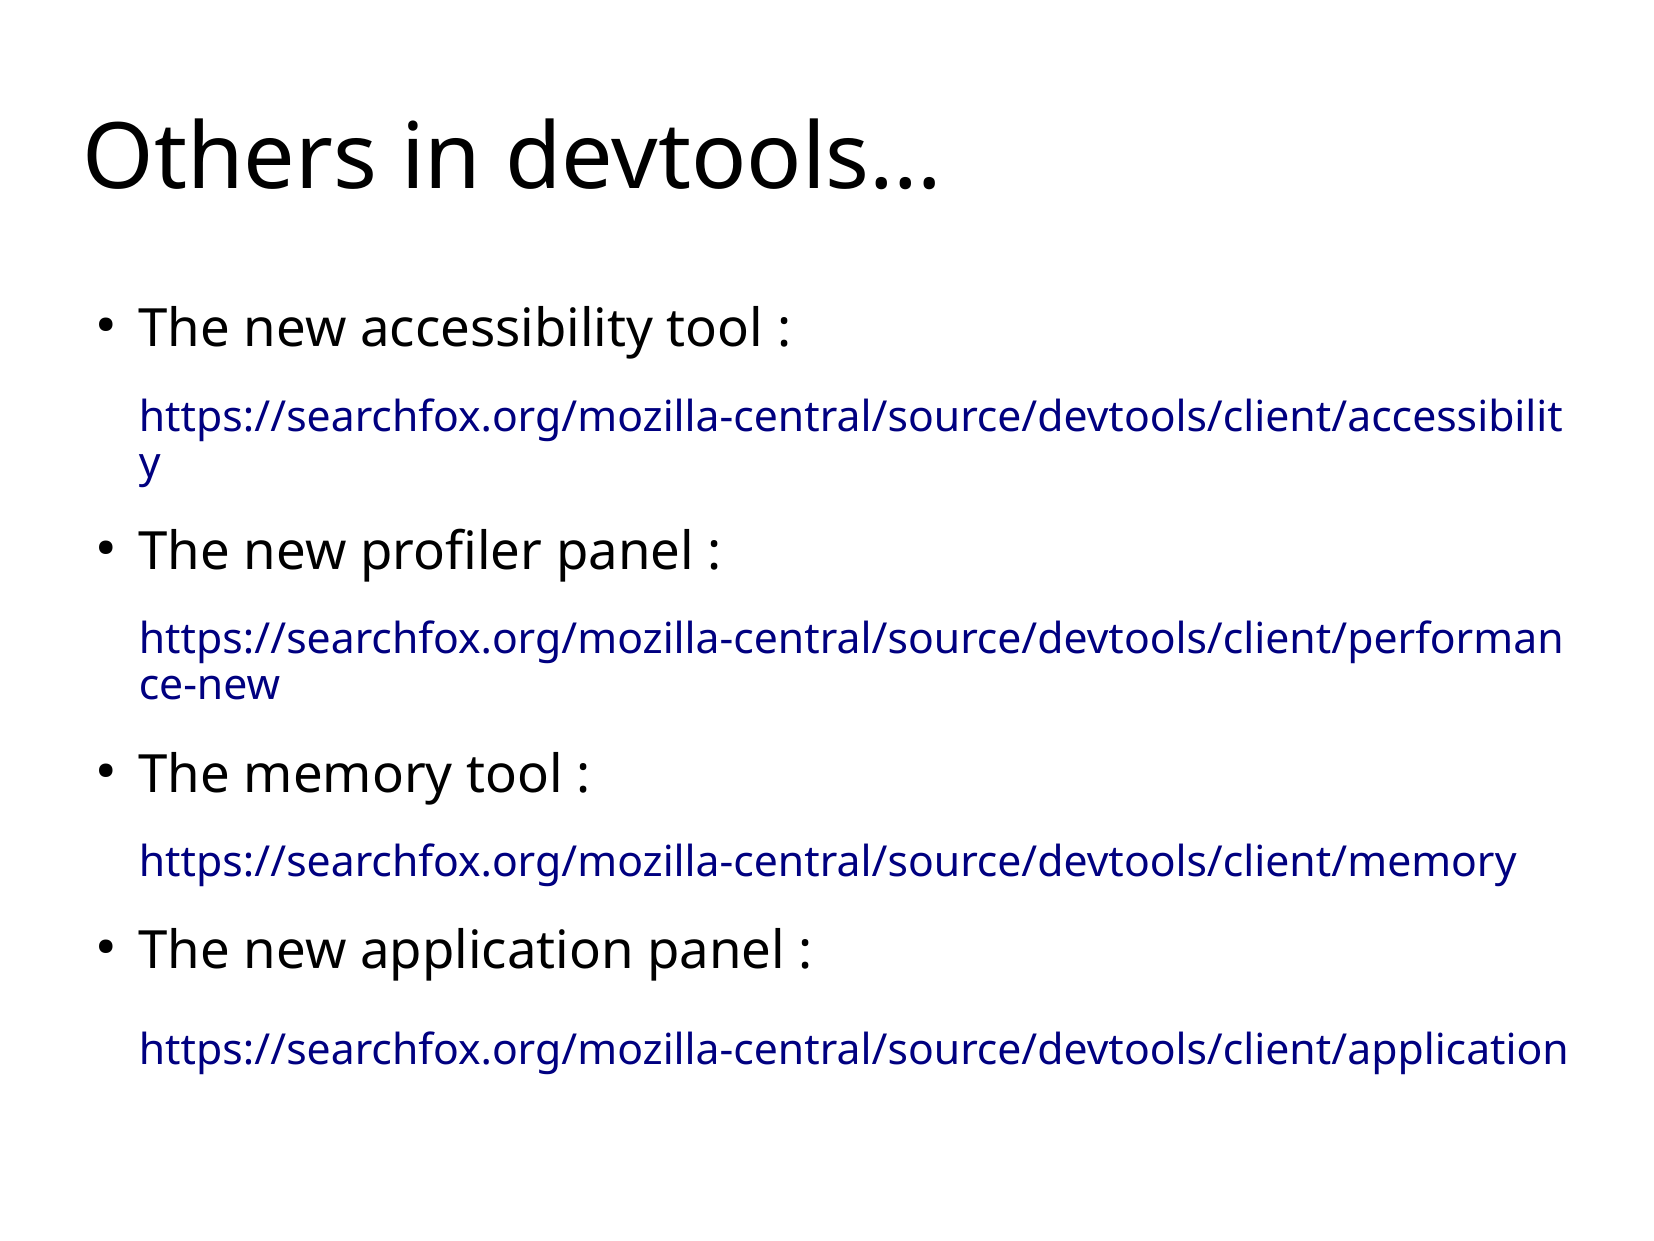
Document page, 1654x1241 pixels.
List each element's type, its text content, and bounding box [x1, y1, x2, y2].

title Others in devtools… [82, 49, 1571, 257]
list The new accessibility tool : https://searchfox.org/mozilla-central/source/devtools/client/accessibility The new profiler panel : https://searchfox.org/mozilla-central/source/devtools/client/performance-new The memory tool : https://searchfox.org/mozilla-central/source/devtools/client/memory The new application panel : https://searchfox.org/mozilla-central/source/devtools/client/application [82, 290, 1571, 1010]
